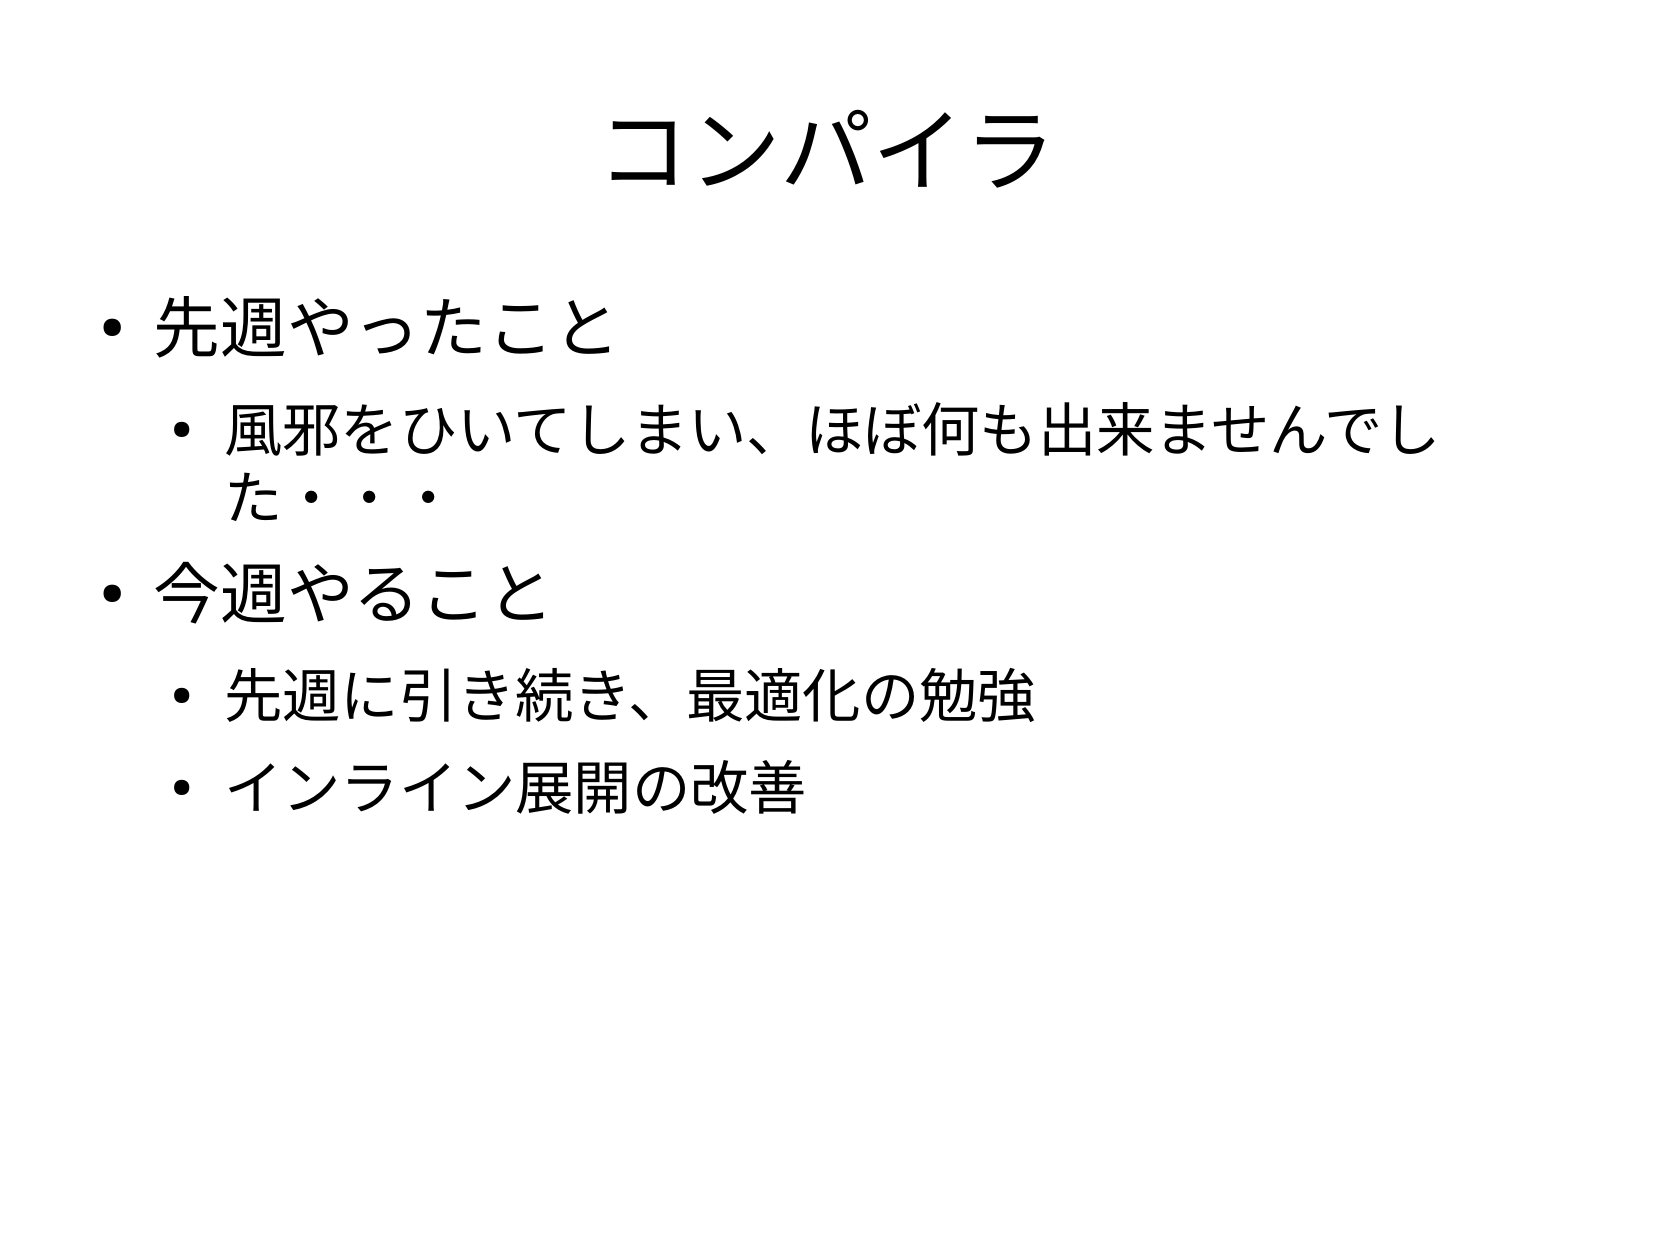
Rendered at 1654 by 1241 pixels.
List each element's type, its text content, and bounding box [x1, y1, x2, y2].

list 先週やったこと 風邪をひいてしまい、ほぼ何も出来ませんでした・・・ 今週やること 先週に引き続き、最適化の勉強 インライン展開の改善 [82, 290, 1571, 1109]
title コンパイラ [82, 49, 1571, 257]
